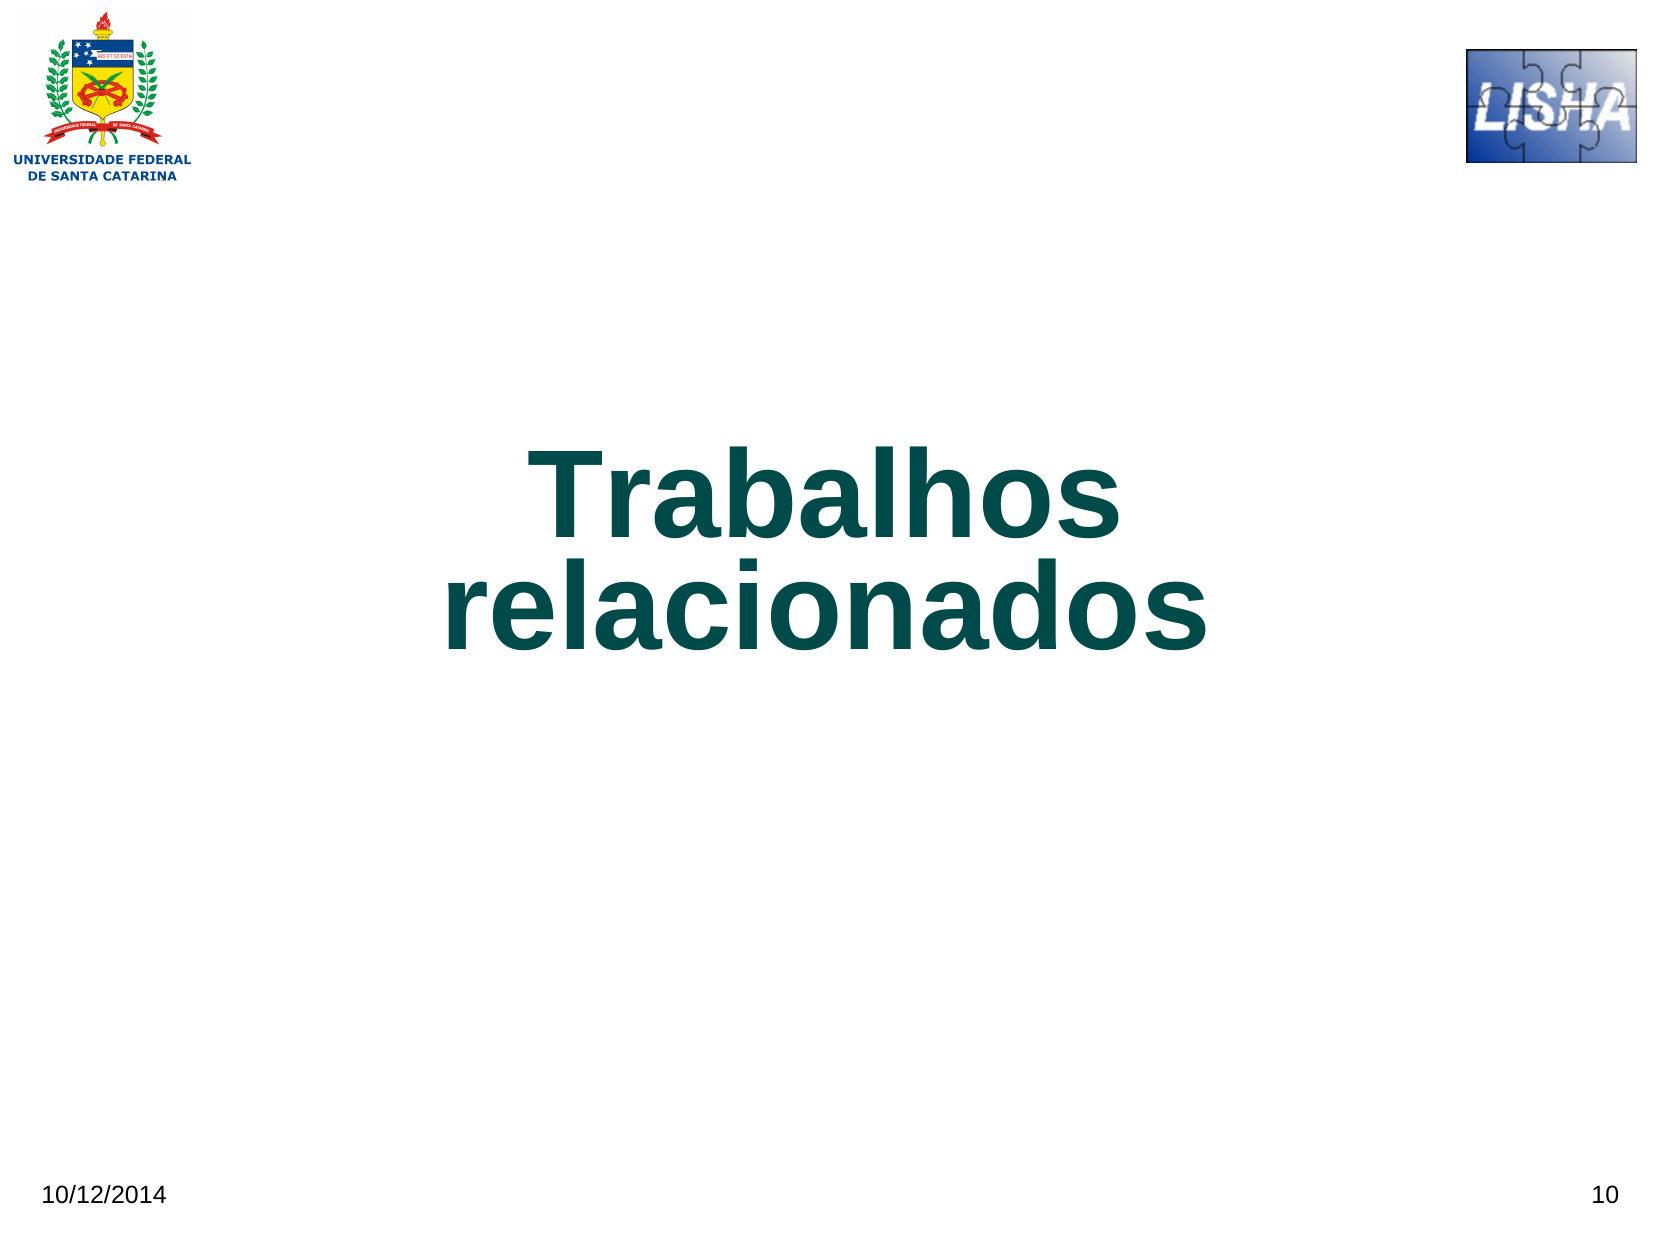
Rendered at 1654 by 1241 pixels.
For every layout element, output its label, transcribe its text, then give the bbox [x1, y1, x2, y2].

picture [13, 6, 191, 181]
picture [1466, 49, 1637, 163]
title Trabalhos relacionados [190, 415, 1461, 706]
